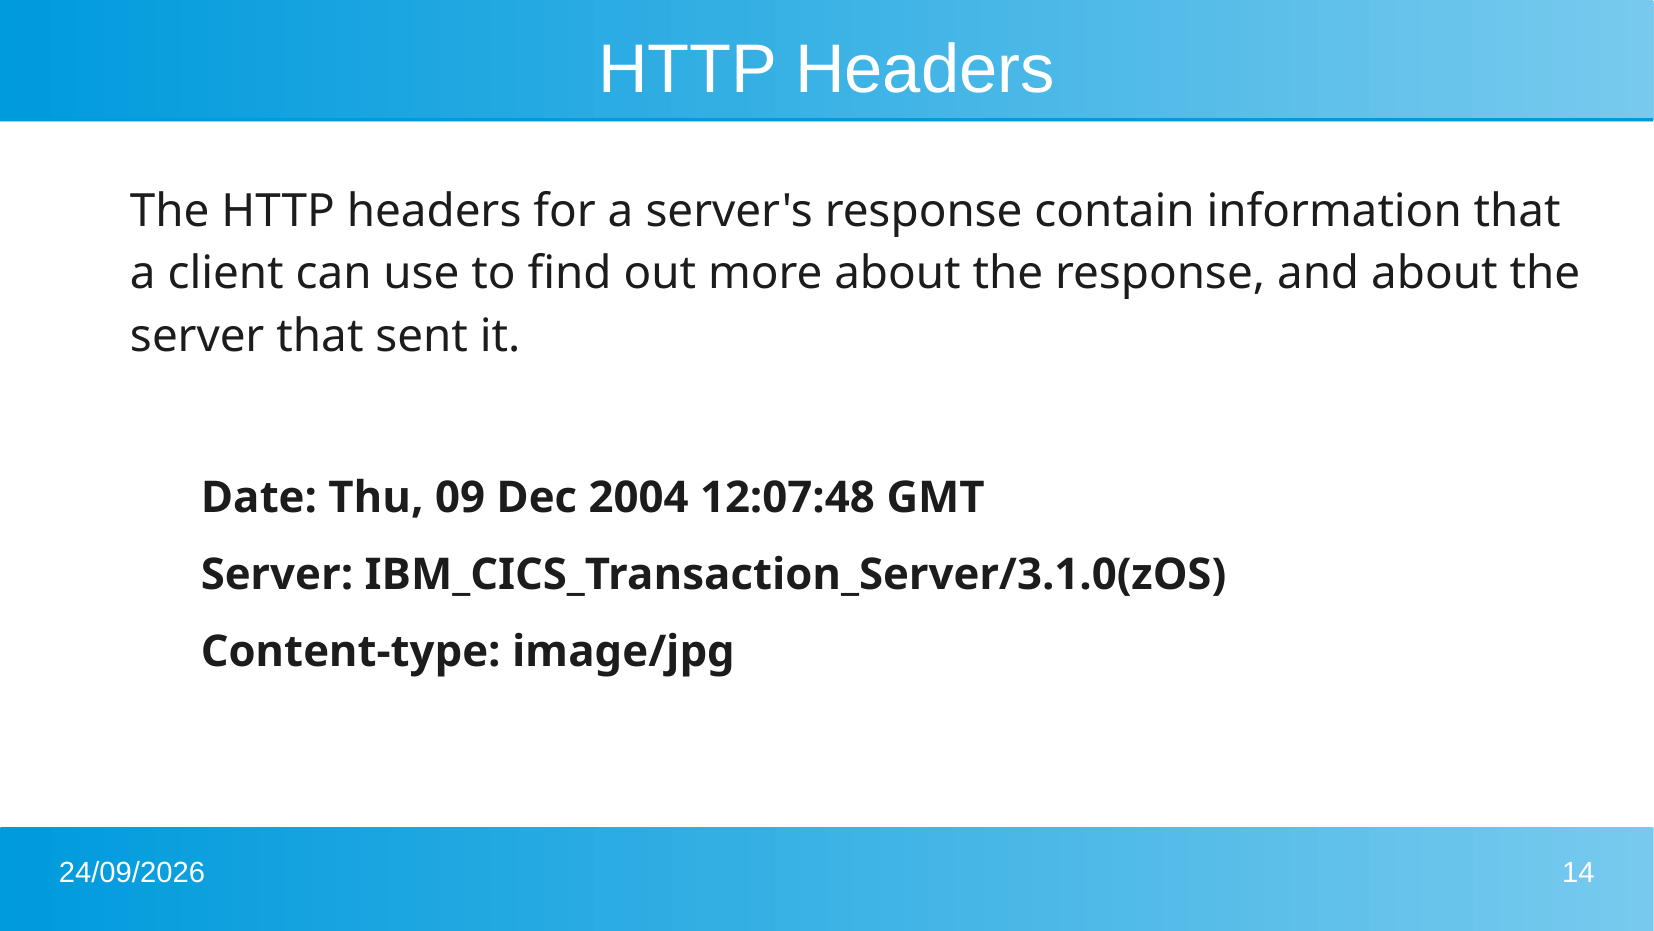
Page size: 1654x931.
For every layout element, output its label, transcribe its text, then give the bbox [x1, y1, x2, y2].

title HTTP Headers [59, 29, 1595, 108]
list The HTTP headers for a server's response contain information that a client can use to find out more about the response, and about the server that sent it. Date: Thu, 09 Dec 2004 12:07:48 GMT Server: IBM_CICS_Transaction_Server/3.1.0(zOS) Content-type: image/jpg [59, 177, 1595, 768]
